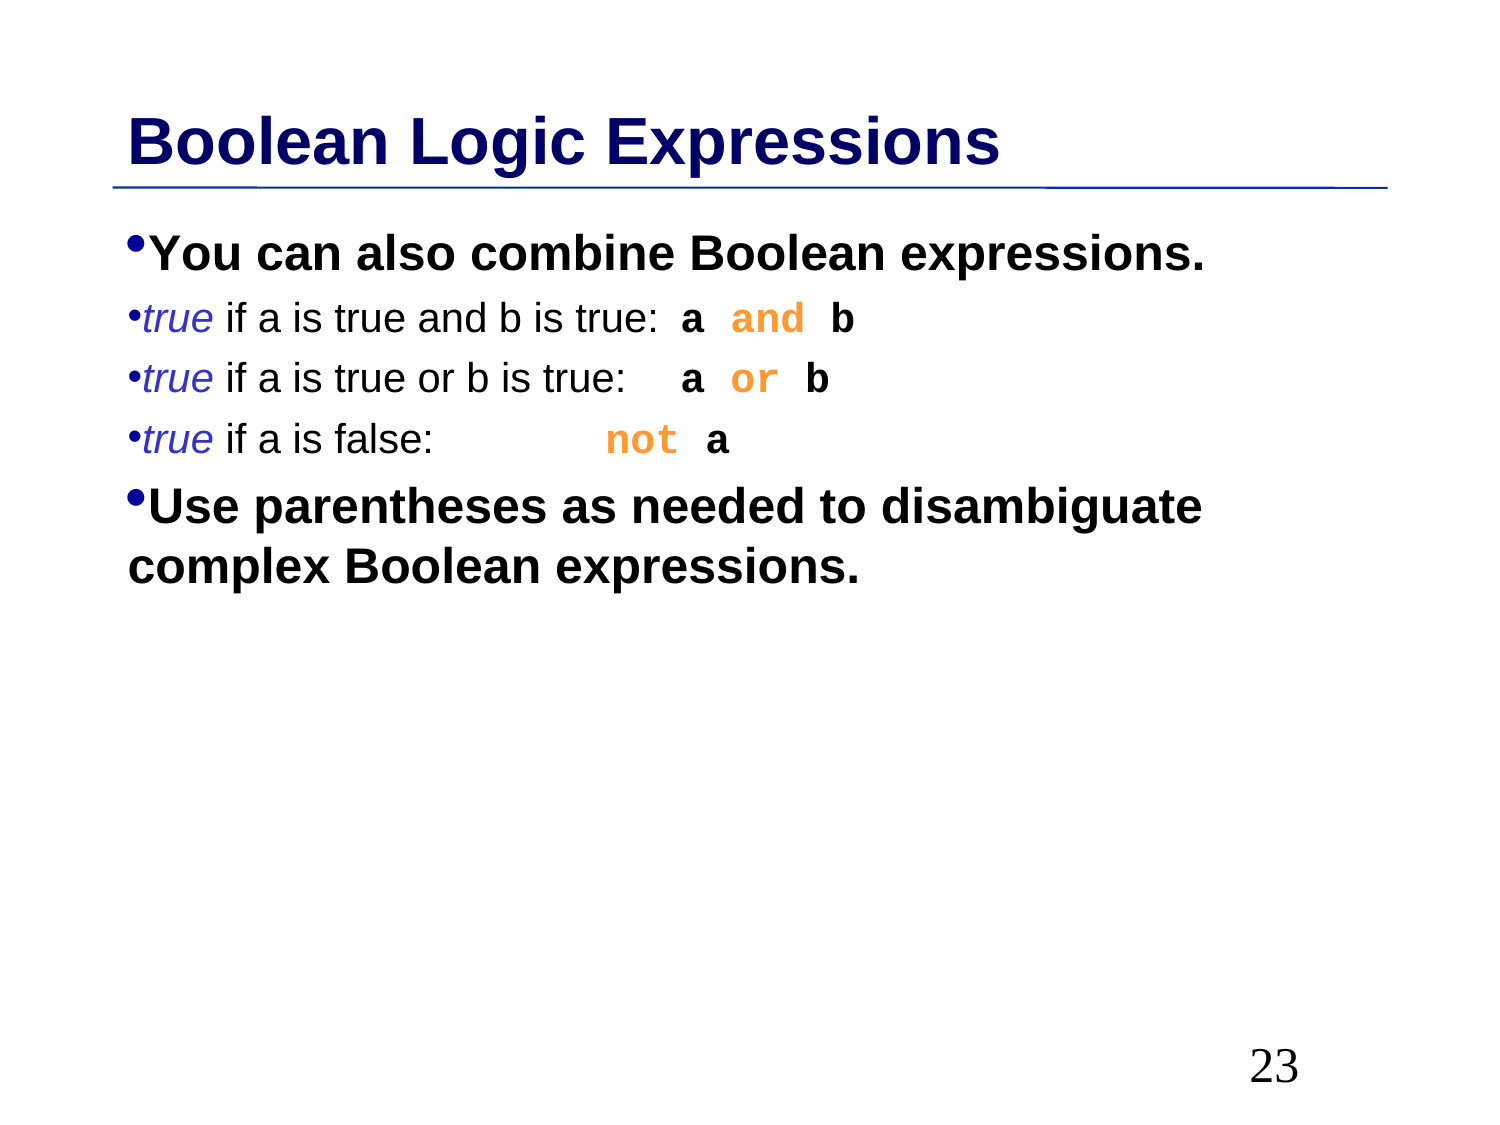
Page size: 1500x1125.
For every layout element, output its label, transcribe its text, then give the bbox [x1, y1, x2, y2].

text_box [1074, 994, 1387, 1125]
title Boolean Logic Expressions [112, 89, 1388, 185]
list You can also combine Boolean expressions. true if a is true and b is true: a and b true if a is true or b is true: a or b true if a is false: not a Use parentheses as needed to disambiguate complex Boolean expressions. [112, 212, 1388, 963]
